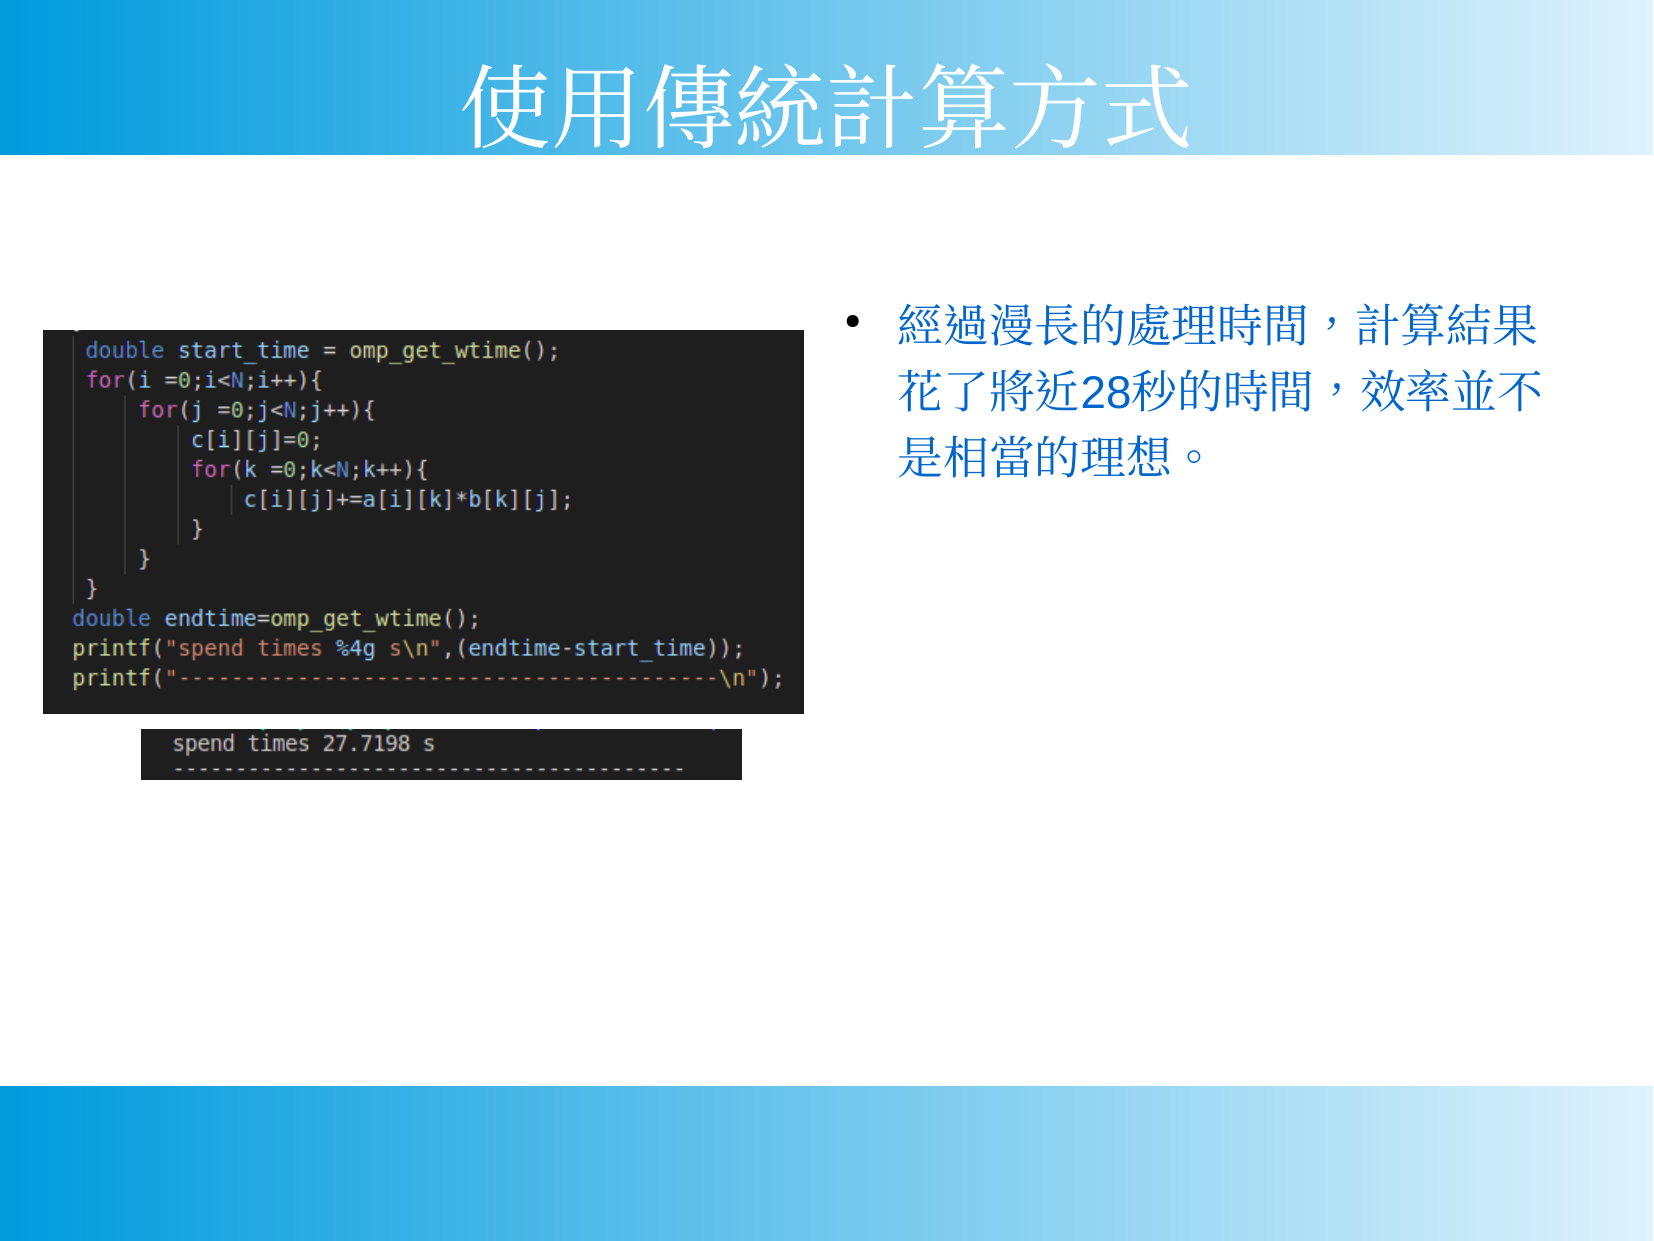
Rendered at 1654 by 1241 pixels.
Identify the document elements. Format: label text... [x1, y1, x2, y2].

picture [43, 330, 804, 714]
title 使用傳統計算方式 [82, 35, 1571, 168]
list 經過漫長的處理時間，計算結果花了將近28秒的時間，效率並不是相當的理想。 [826, 290, 1571, 1010]
picture [141, 729, 742, 780]
